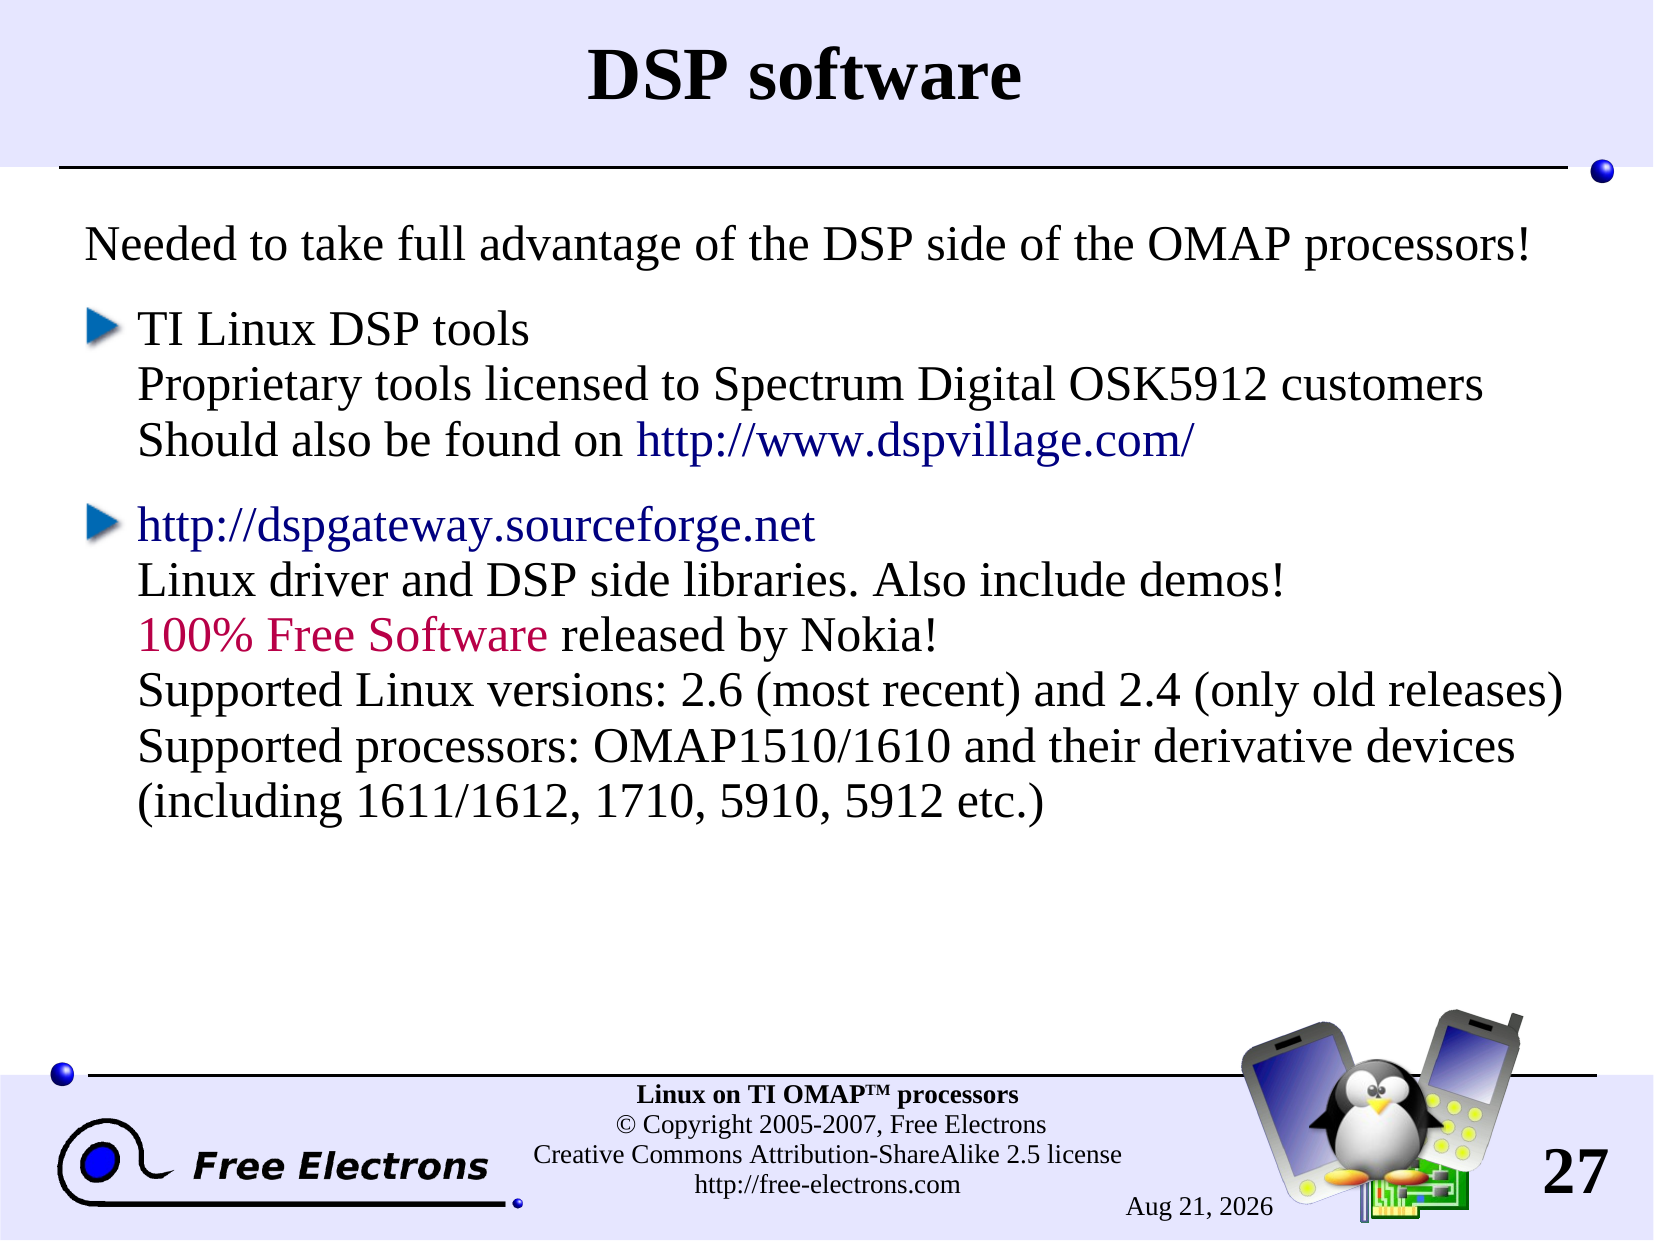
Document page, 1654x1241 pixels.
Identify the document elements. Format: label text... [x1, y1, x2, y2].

list Needed to take full advantage of the DSP side of the OMAP processors! TI Linux DSP tools Proprietary tools licensed to Spectrum Digital OSK5912 customers Should also be found on http://www.dspvillage.com/ http://dspgateway.sourceforge.net Linux driver and DSP side libraries. Also include demos! 100% Free Software released by Nokia! Supported Linux versions: 2.6 (most recent) and 2.4 (only old releases) Supported processors: OMAP1510/1610 and their derivative devices (including 1611/1612, 1710, 5910, 5912 etc.) [66, 216, 1571, 1066]
title DSP software [60, 25, 1551, 124]
picture [1231, 1066, 1521, 1241]
picture [50, 1107, 527, 1216]
